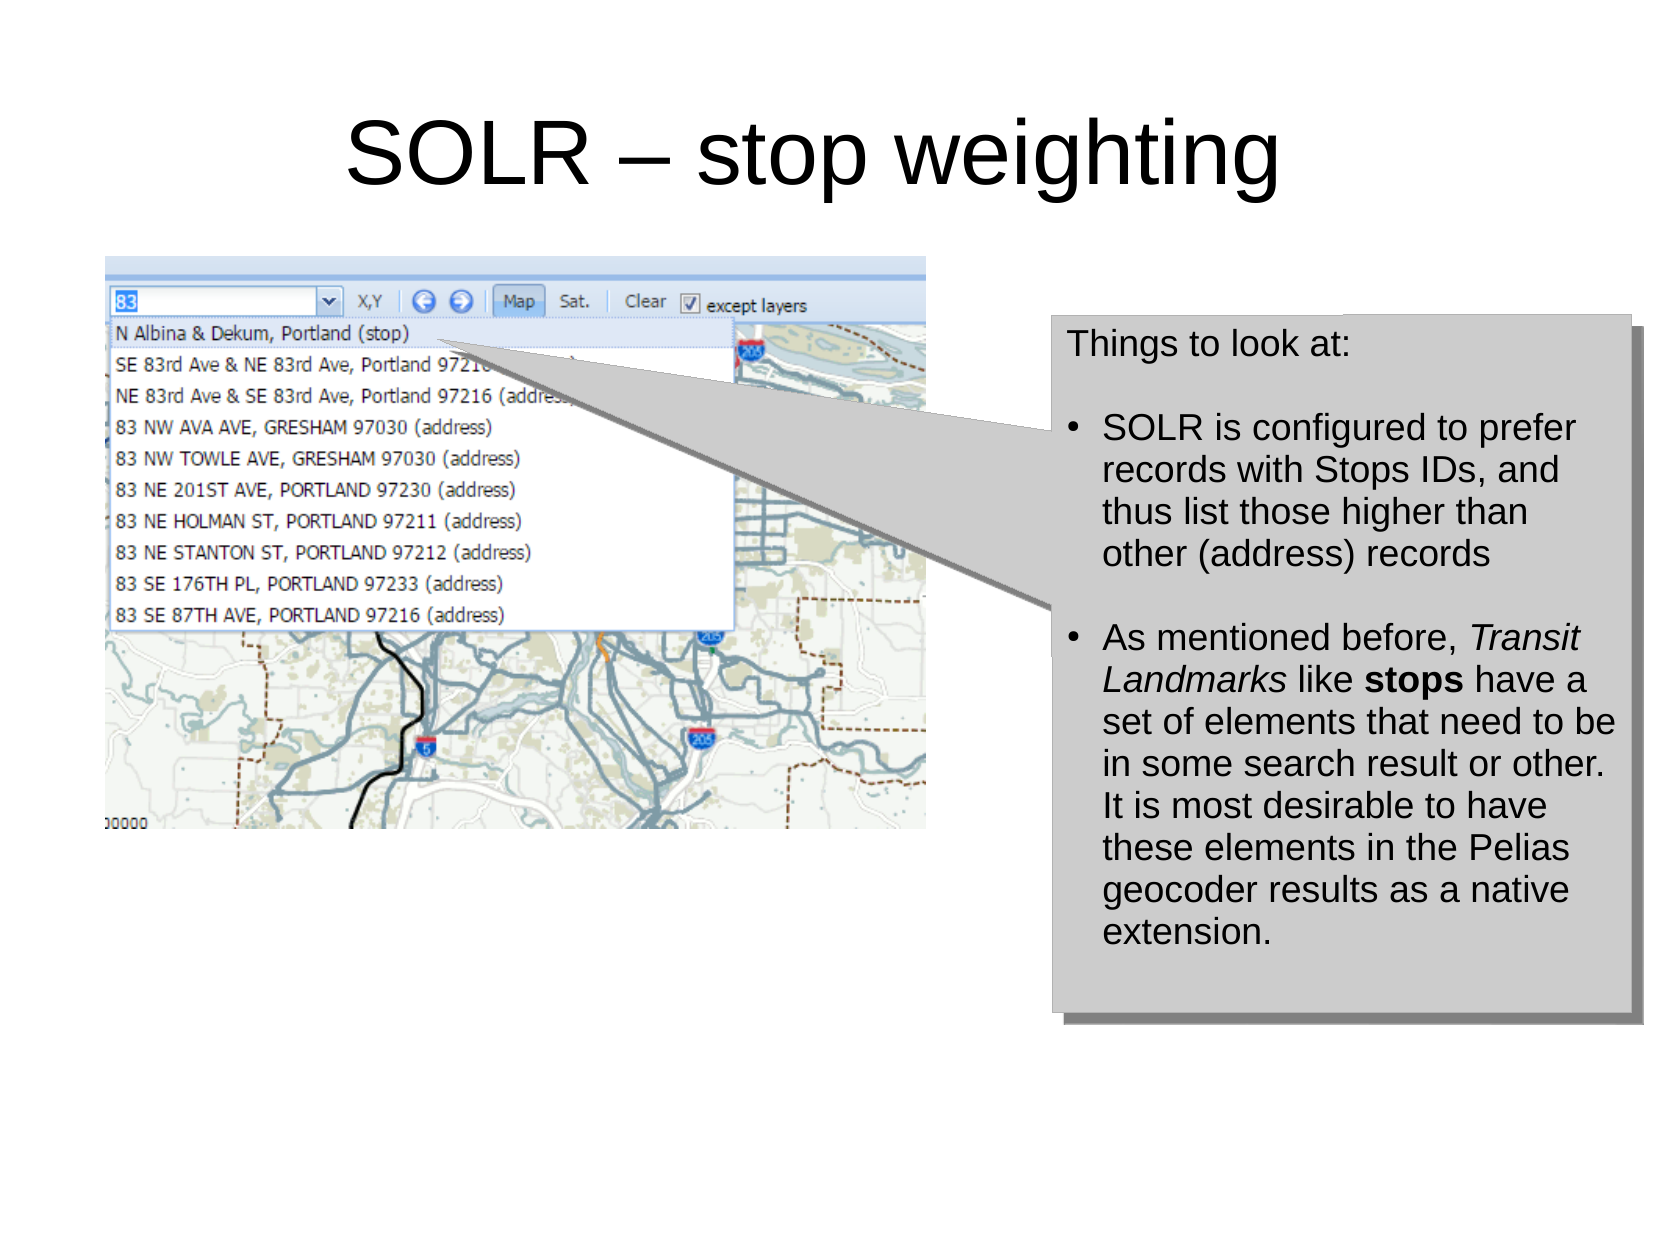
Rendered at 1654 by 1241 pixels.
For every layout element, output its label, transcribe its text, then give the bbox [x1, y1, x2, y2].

picture [105, 257, 926, 829]
title SOLR – stop weighting [82, 49, 1571, 257]
text_box Things to look at: SOLR is configured to prefer records with Stops IDs, and thus list those higher than other (address) records As mentioned before, Transit Landmarks like stops have a set of elements that need to be in some search result or other. It is most desirable to have these elements in the Pelias geocoder results as a native extension. [437, 314, 1632, 1013]
